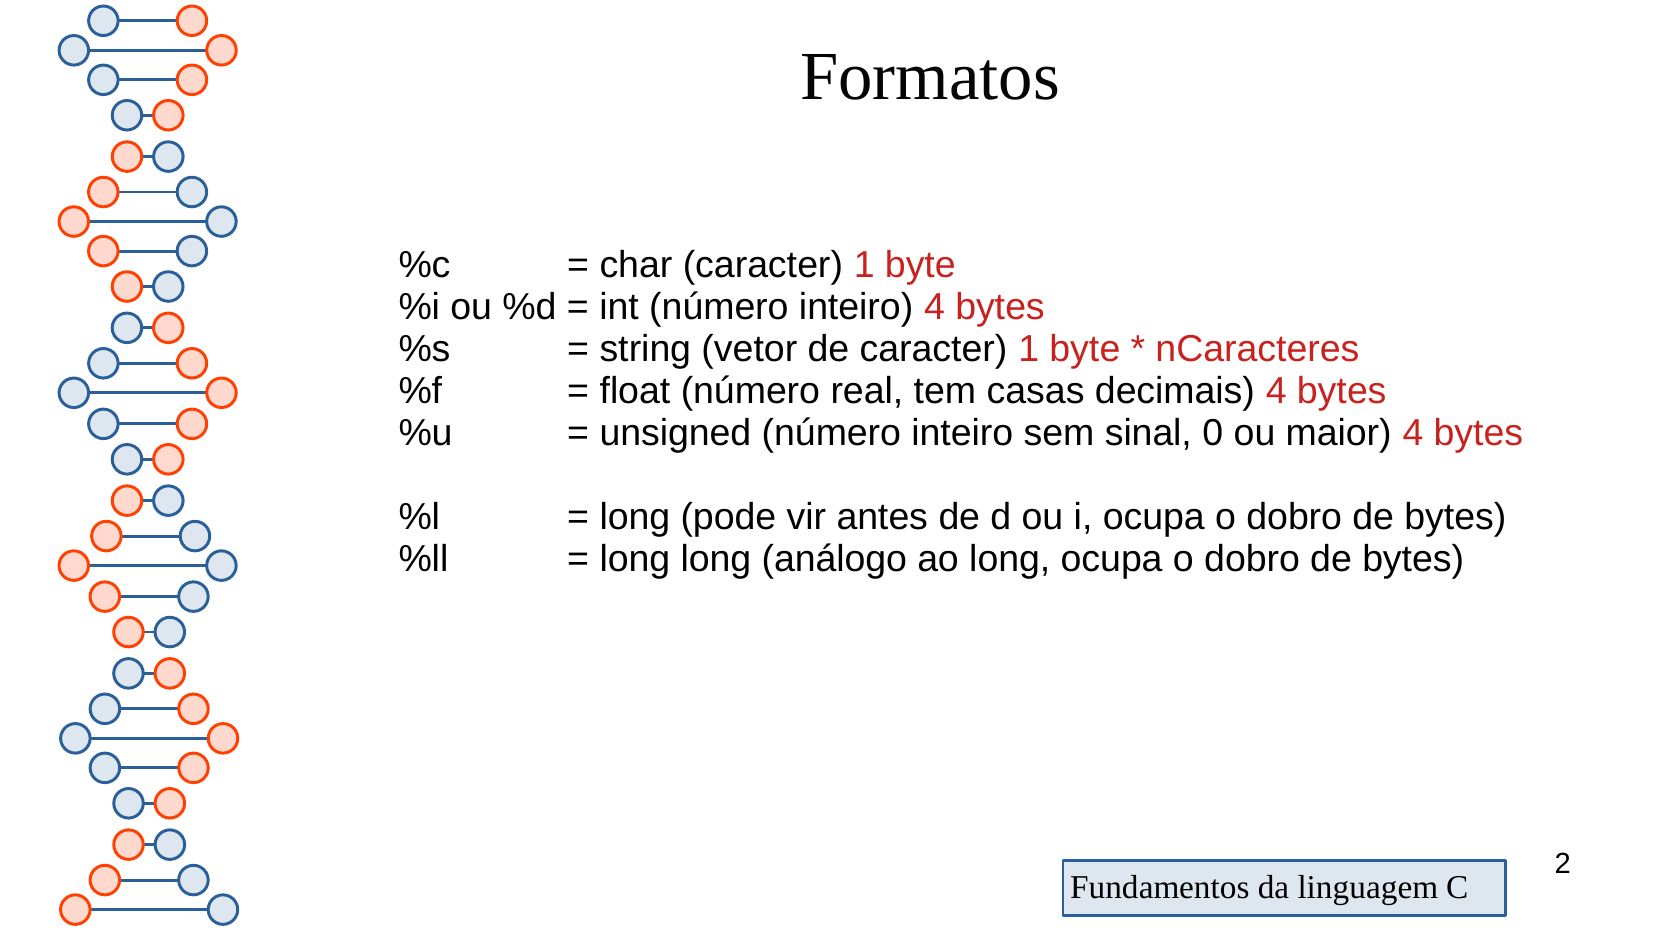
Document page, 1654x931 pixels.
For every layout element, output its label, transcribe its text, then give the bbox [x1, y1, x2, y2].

text_box Fundamentos da linguagem C [1062, 850, 1477, 925]
text_box [1477, 860, 1506, 916]
text_box %c = char (caracter) 1 byte %i ou %d = int (número inteiro) 4 bytes %s = string (vetor de caracter) 1 byte * nCaracteres %f = float (número real, tem casas decimais) 4 bytes %u = unsigned (número inteiro sem sinal, 0 ou maior) 4 bytes %l = long (pode vir antes de d ou i, ocupa o dobro de bytes) %ll = long long (análogo ao long, ocupa o dobro de bytes) [383, 236, 1565, 629]
title Formatos [265, 0, 1595, 154]
